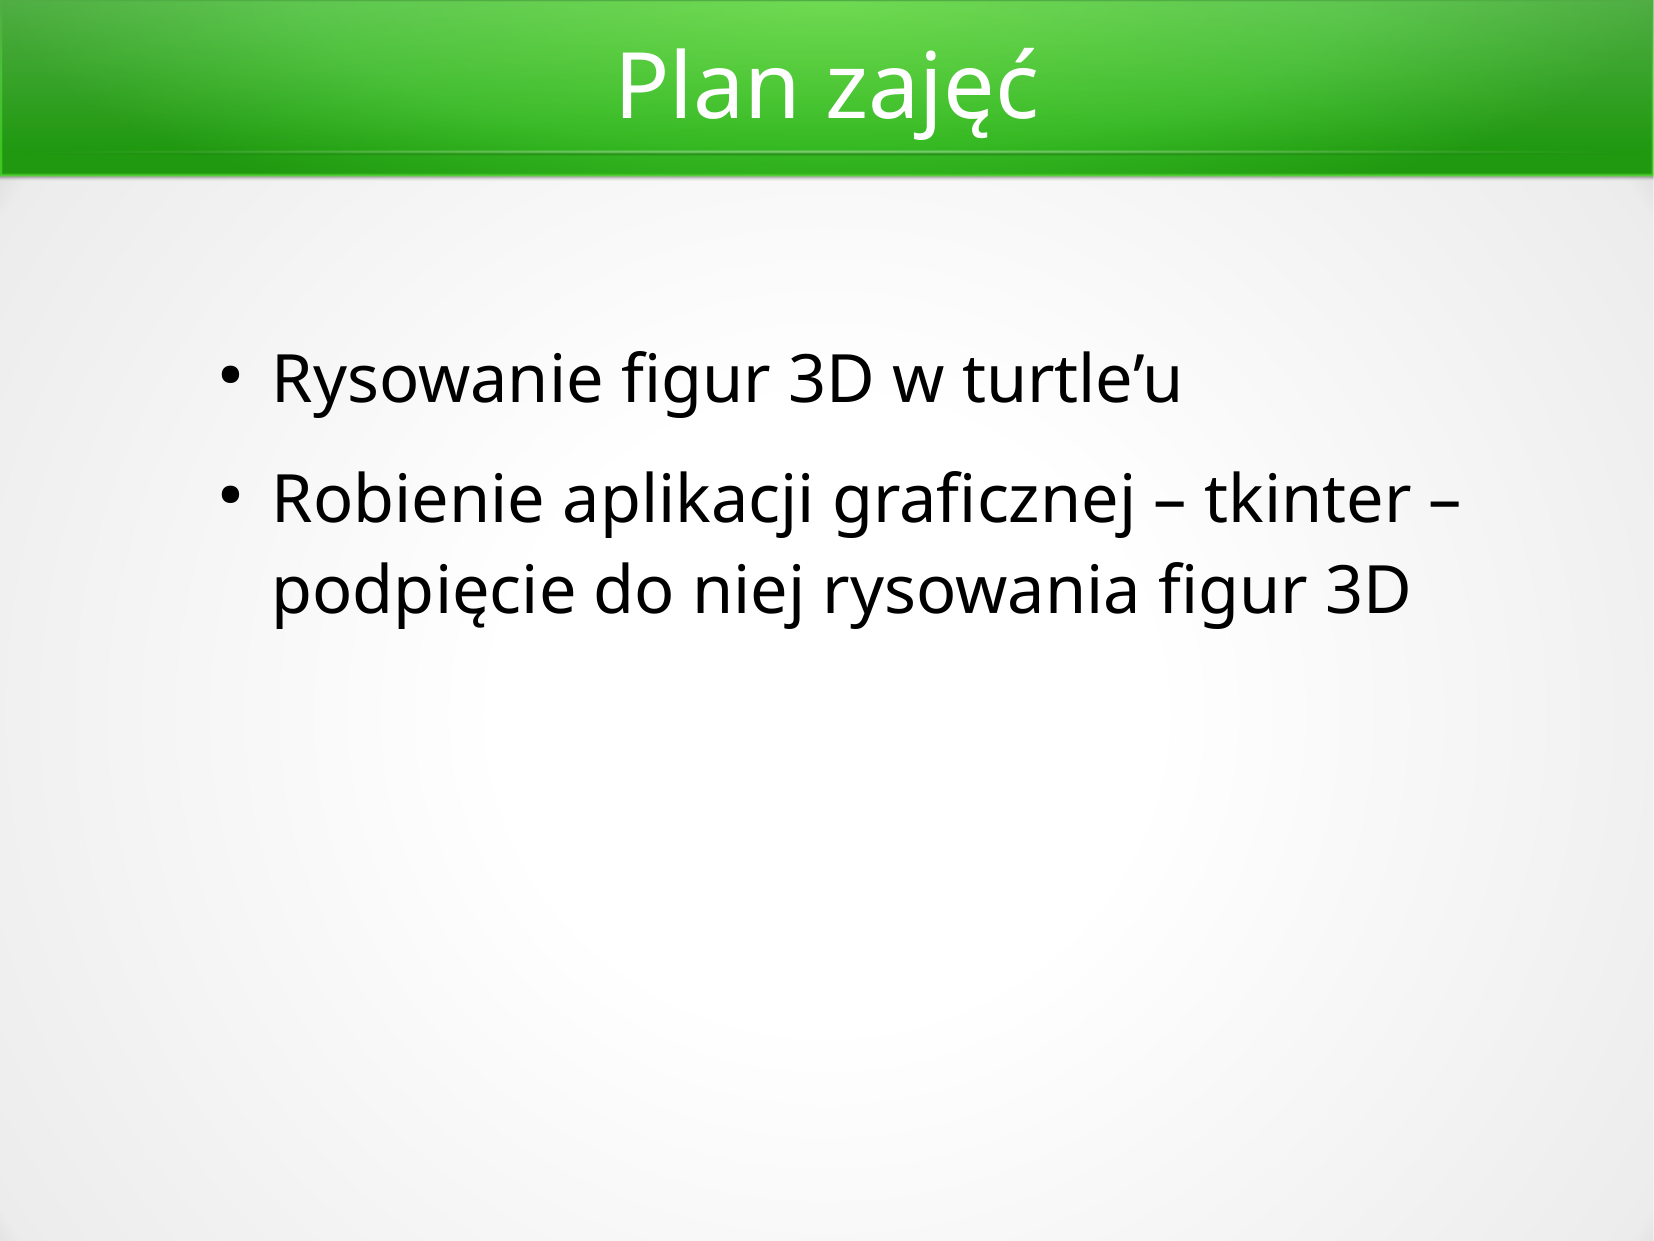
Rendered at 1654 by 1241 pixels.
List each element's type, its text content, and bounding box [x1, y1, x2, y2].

list Rysowanie figur 3D w turtle’u Robienie aplikacji graficznej – tkinter – podpięcie do niej rysowania figur 3D [200, 330, 1524, 981]
picture [0, 0, 1654, 1241]
title Plan zajęć [82, 11, 1571, 154]
